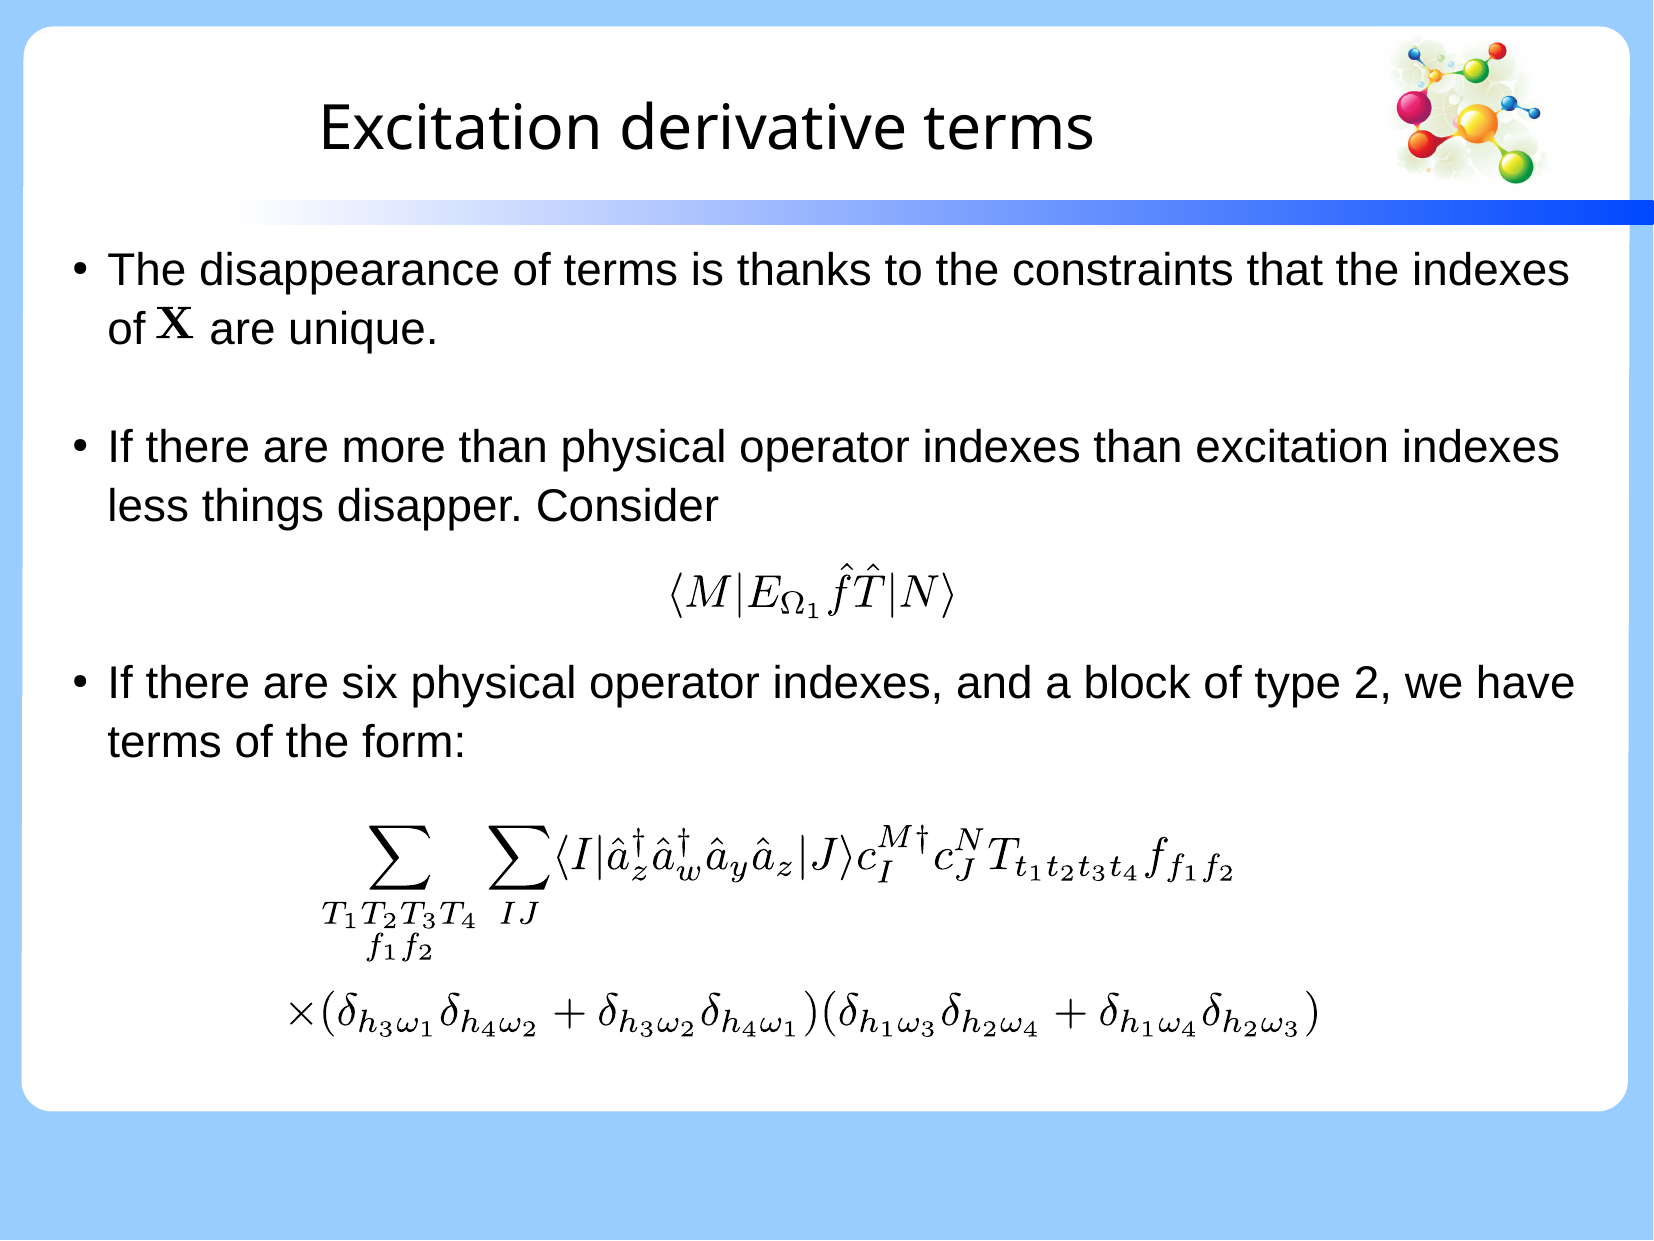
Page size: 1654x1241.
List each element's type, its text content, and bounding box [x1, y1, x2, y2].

title Excitation derivative terms [82, 49, 1332, 201]
picture [1382, 29, 1556, 195]
text_box [666, 562, 958, 619]
text_box [283, 990, 1322, 1037]
text_box The disappearance of terms is thanks to the constraints that the indexes of are unique. If there are more than physical operator indexes than excitation indexes less things disapper. Consider If there are six physical operator indexes, and a block of type 2, we have terms of the form: [57, 229, 1599, 1241]
text_box [320, 821, 1234, 962]
text_box [154, 306, 195, 339]
